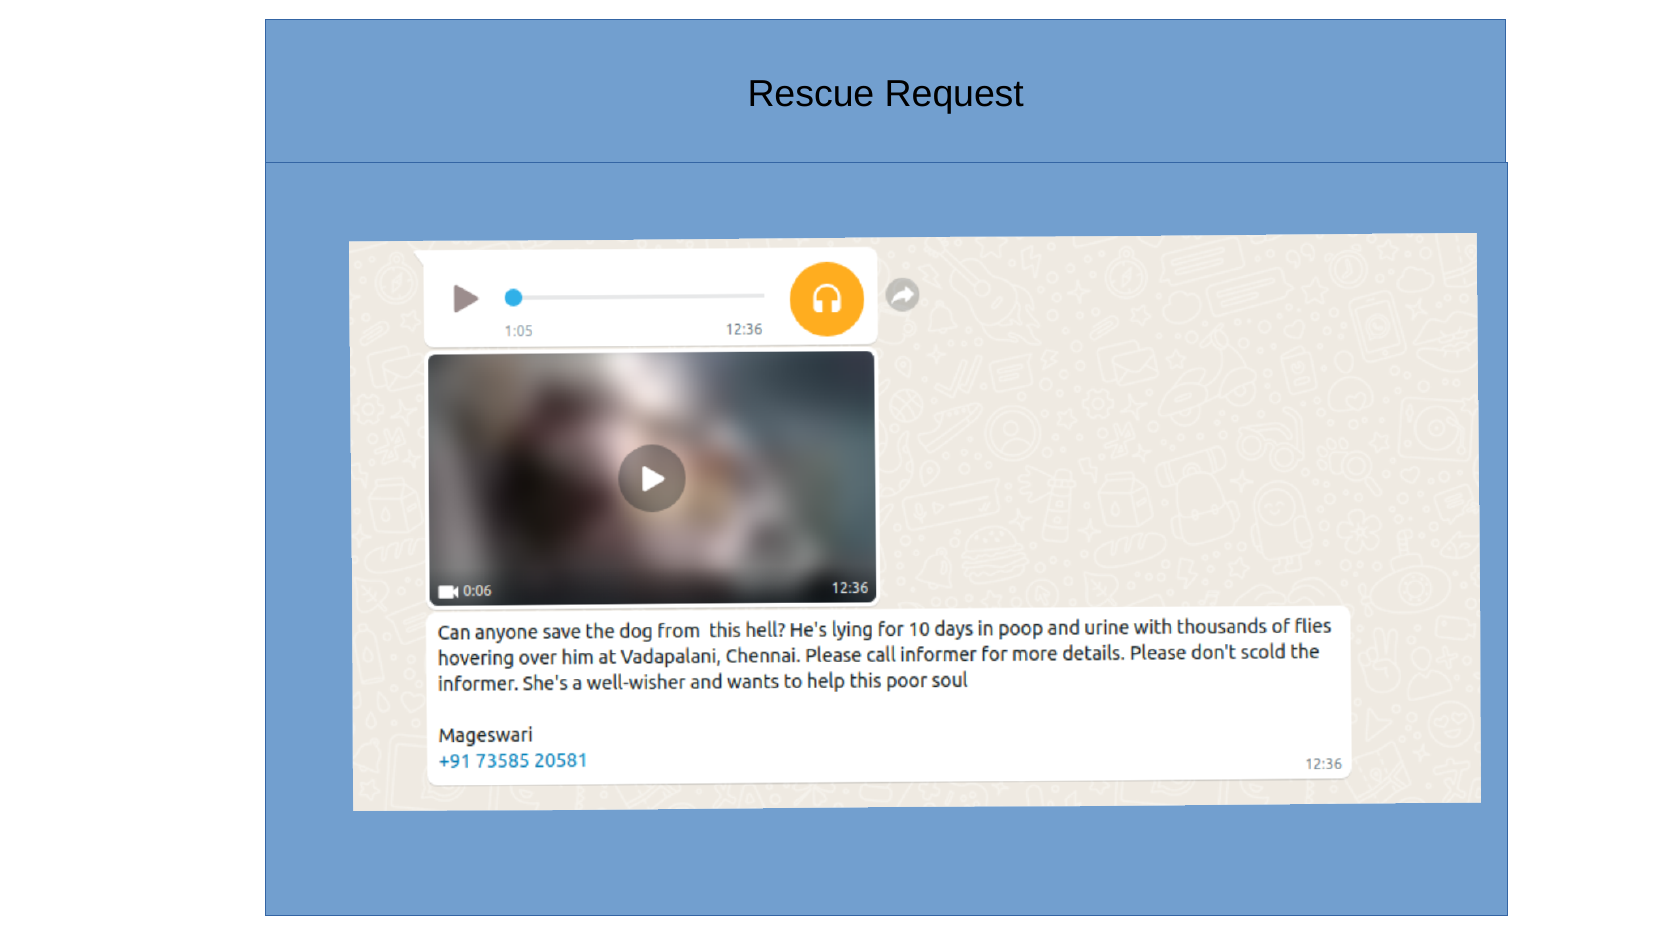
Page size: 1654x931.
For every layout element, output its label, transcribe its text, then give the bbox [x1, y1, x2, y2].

picture [348, 232, 1481, 811]
text_box Rescue Request [265, 19, 1506, 162]
text_box [265, 162, 1508, 916]
